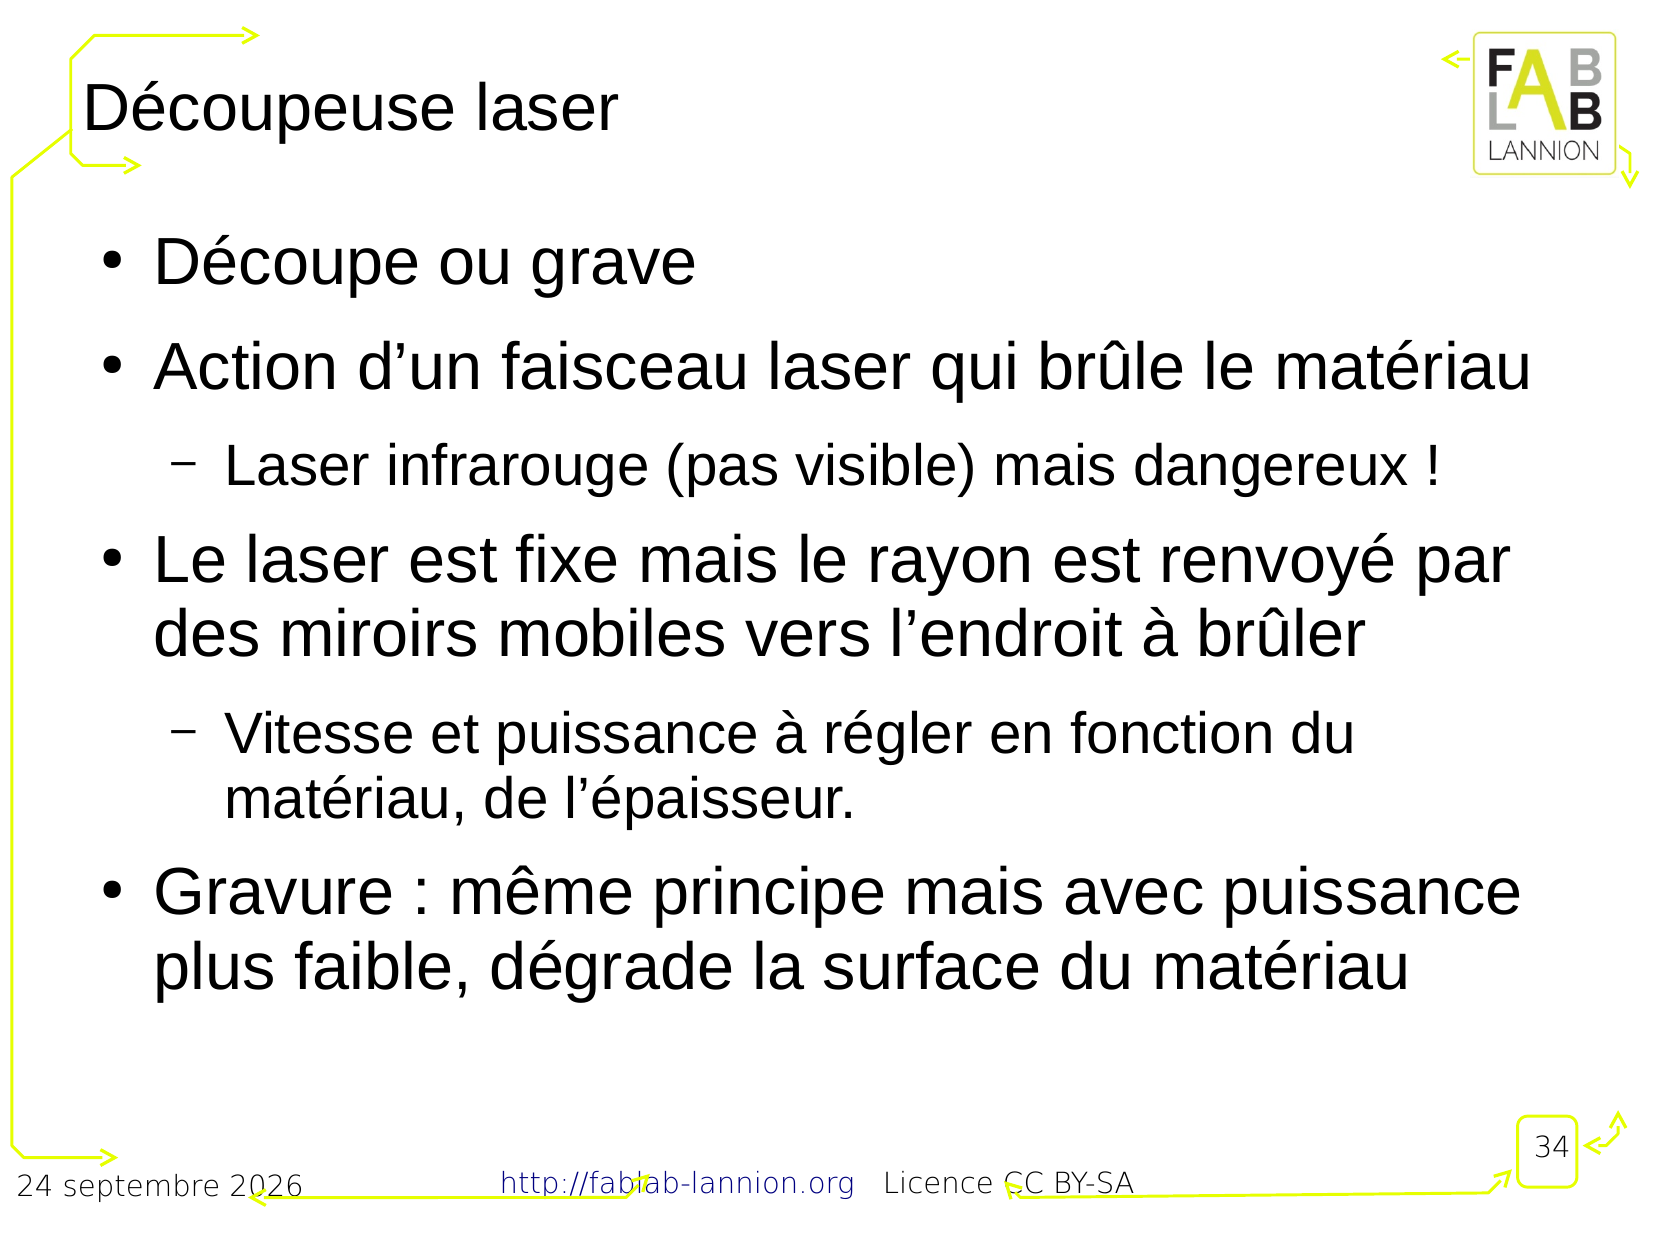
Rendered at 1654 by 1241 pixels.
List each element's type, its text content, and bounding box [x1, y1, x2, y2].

picture [1470, 29, 1619, 178]
list Découpe ou grave Action d’un faisceau laser qui brûle le matériau Laser infrarouge (pas visible) mais dangereux ! Le laser est fixe mais le rayon est renvoyé par des miroirs mobiles vers l’endroit à brûler Vitesse et puissance à régler en fonction du matériau, de l’épaisseur. Gravure : même principe mais avec puissance plus faible, dégrade la surface du matériau [82, 224, 1571, 1099]
title Découpeuse laser [82, 49, 1441, 166]
